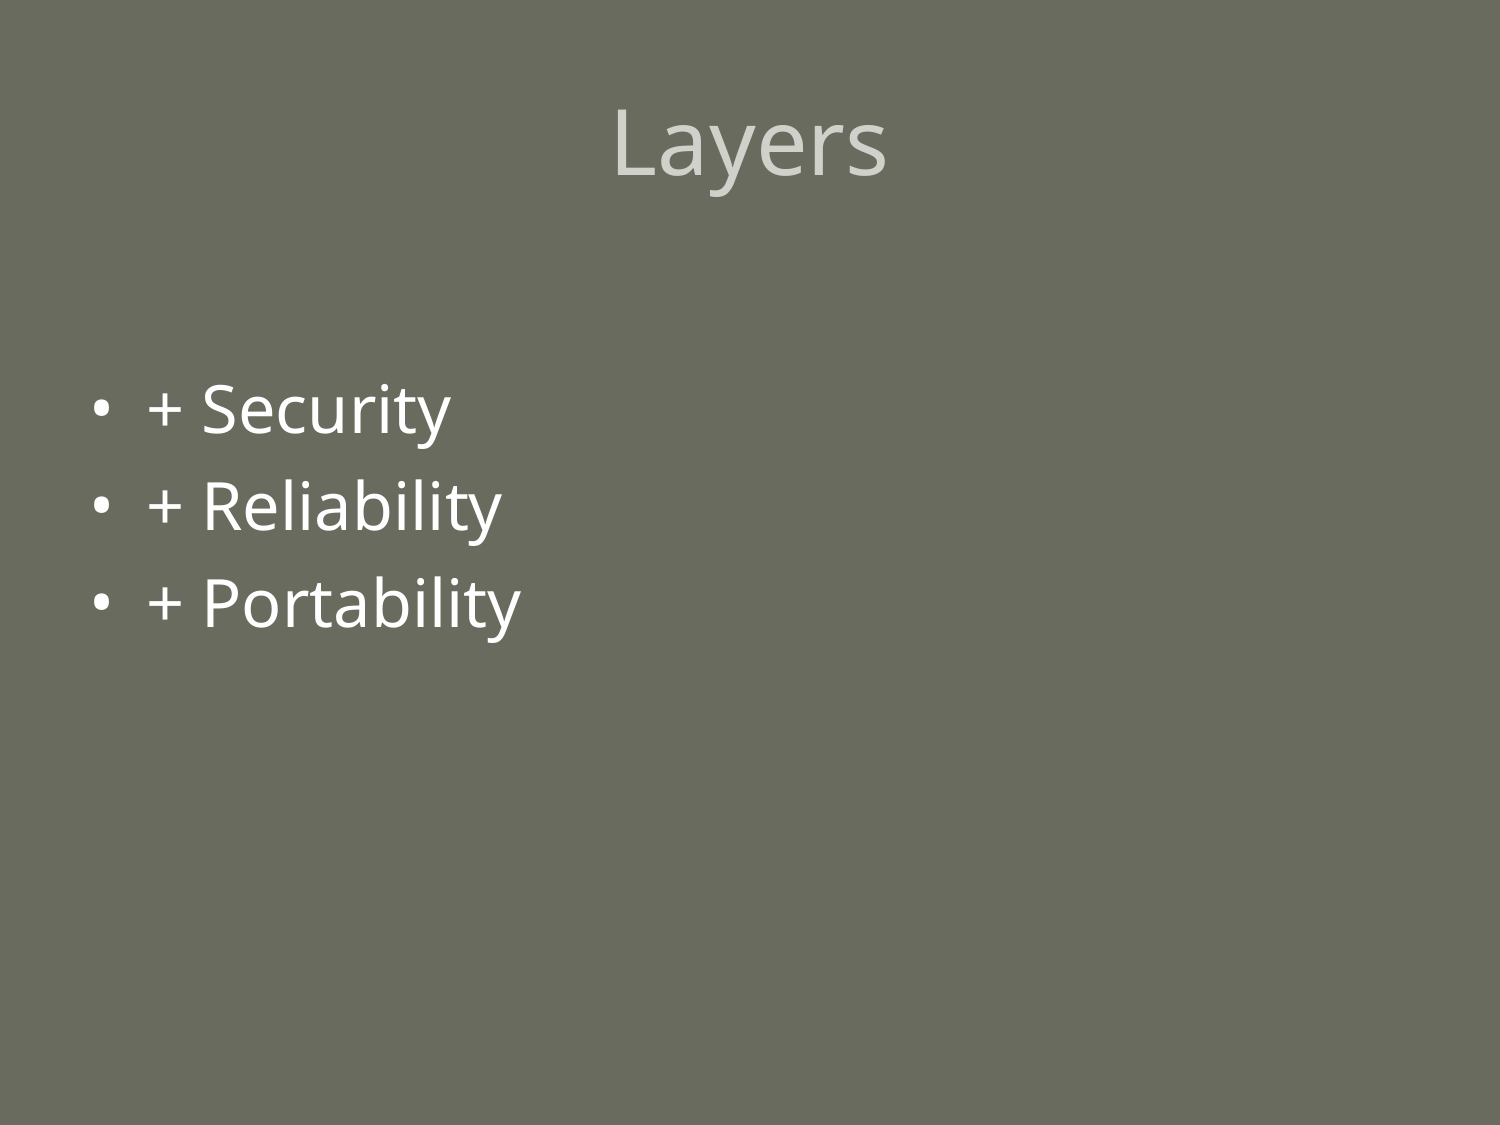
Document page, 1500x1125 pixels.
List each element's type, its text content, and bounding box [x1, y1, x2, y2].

title Layers [75, 45, 1426, 233]
list + Security + Reliability + Portability [75, 262, 1426, 1005]
